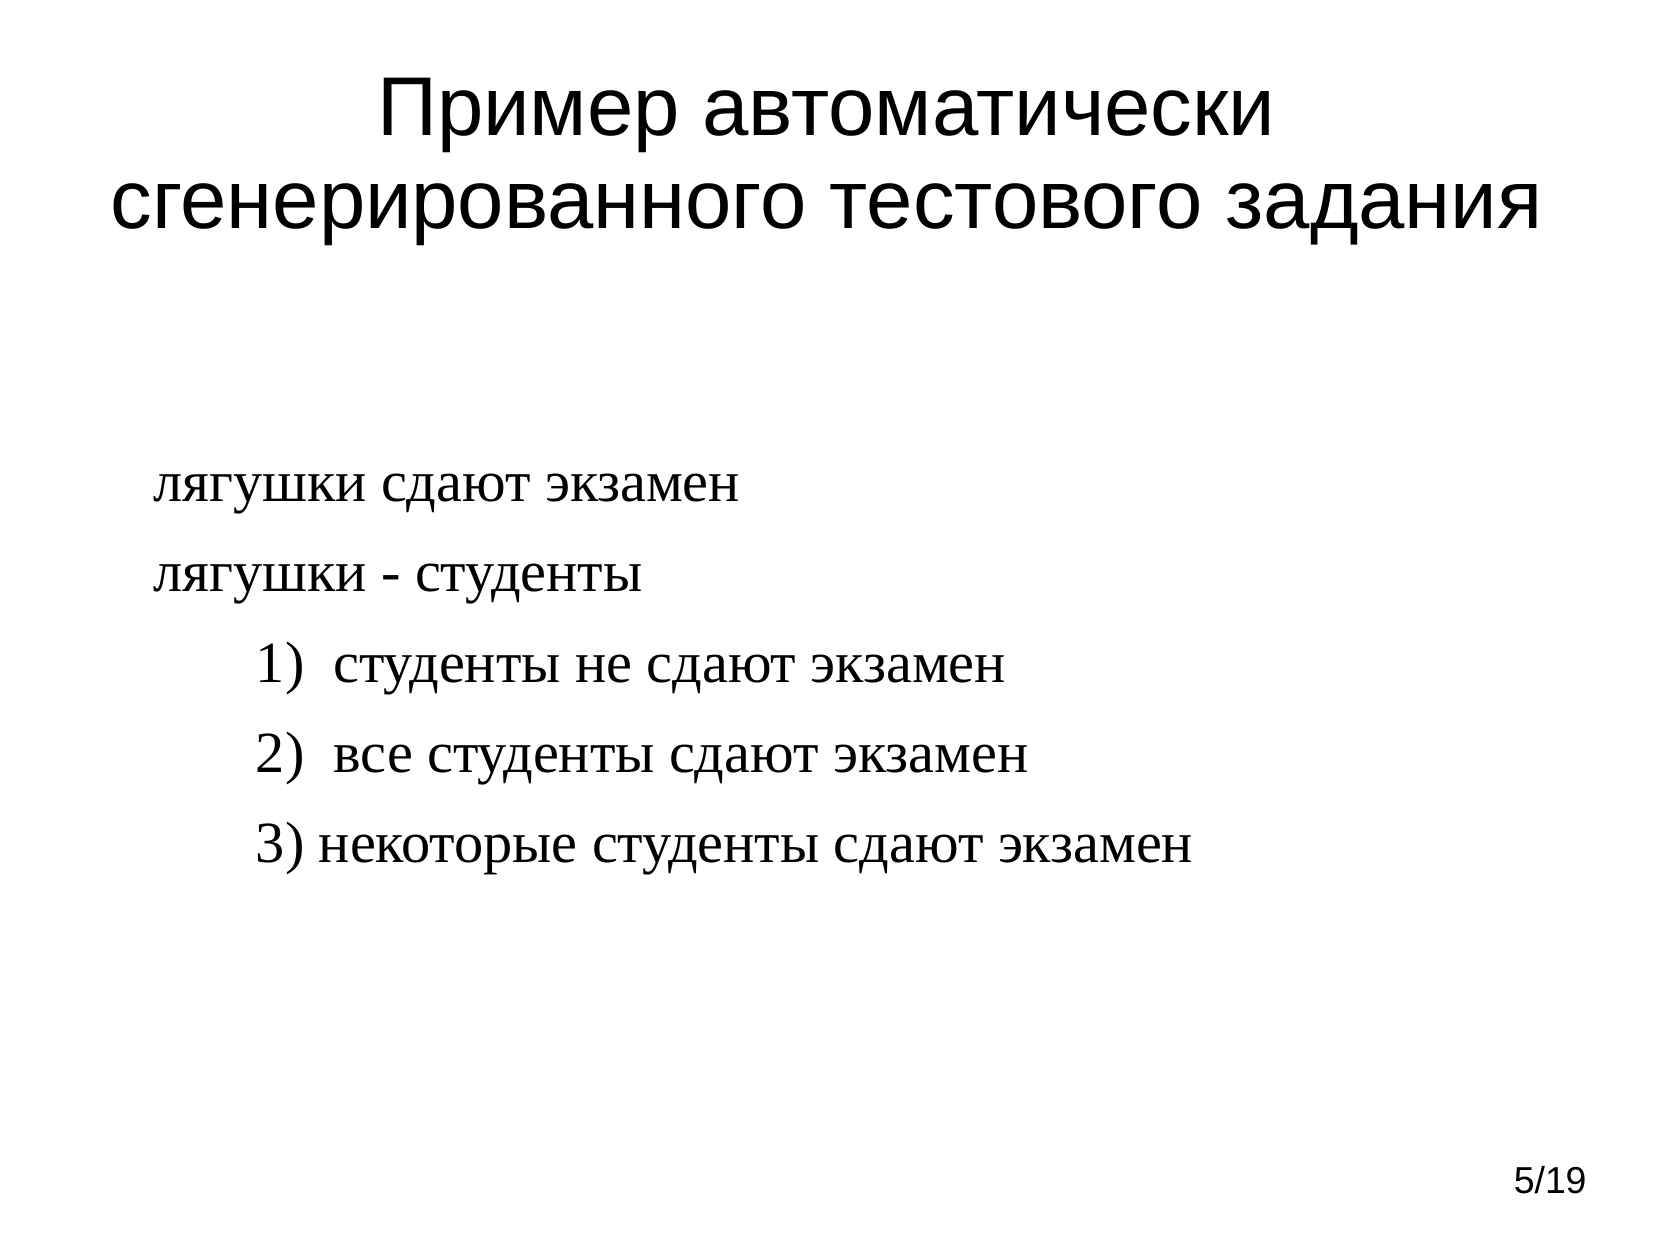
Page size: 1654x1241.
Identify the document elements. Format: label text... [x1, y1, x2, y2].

title Пример автоматически сгенерированного тестового задания [82, 49, 1571, 257]
text_box <номер>/19 [1476, 1151, 1625, 1241]
list лягушки сдают экзамен лягушки - студенты 1) студенты не сдают экзамен 2) все студенты сдают экзамен 3) некоторые студенты сдают экзамен [82, 449, 1571, 1241]
